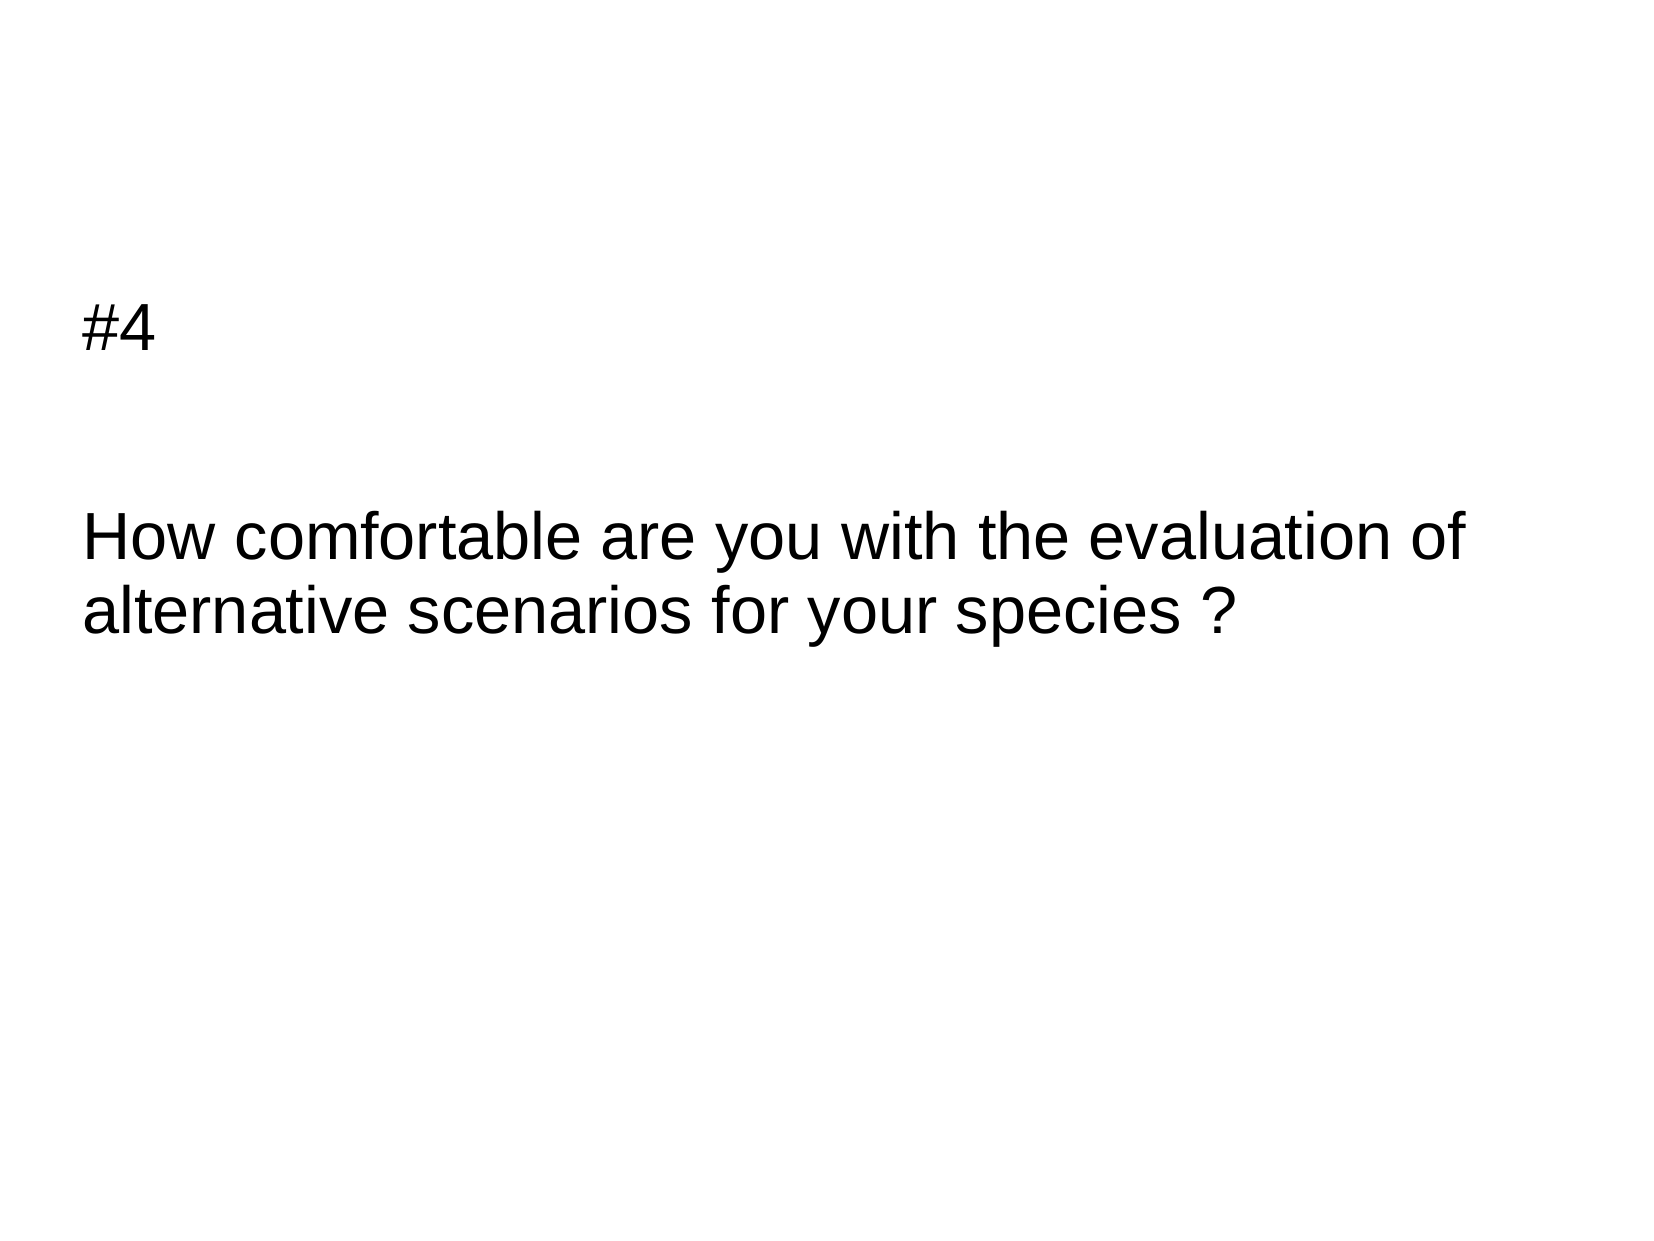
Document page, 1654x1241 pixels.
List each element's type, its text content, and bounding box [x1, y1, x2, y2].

list #4 How comfortable are you with the evaluation of alternative scenarios for your species ? [82, 290, 1571, 1010]
